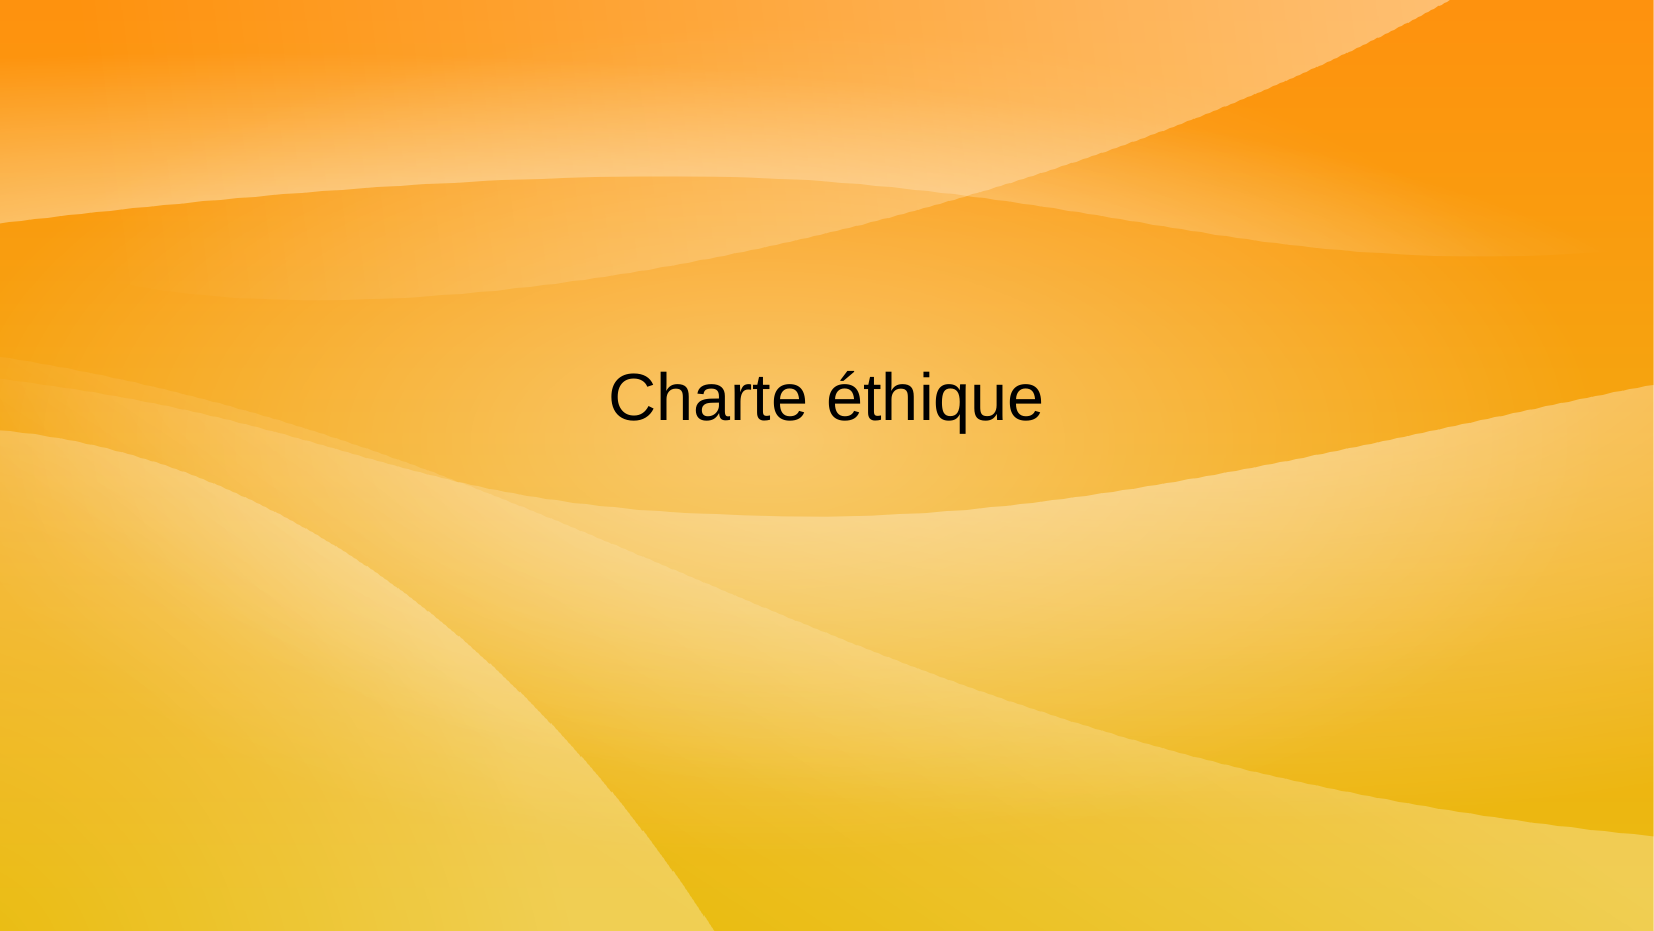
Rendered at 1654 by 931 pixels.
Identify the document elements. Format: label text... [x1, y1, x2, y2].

subtitle Charte éthique [82, 37, 1571, 757]
picture [0, 0, 1654, 931]
